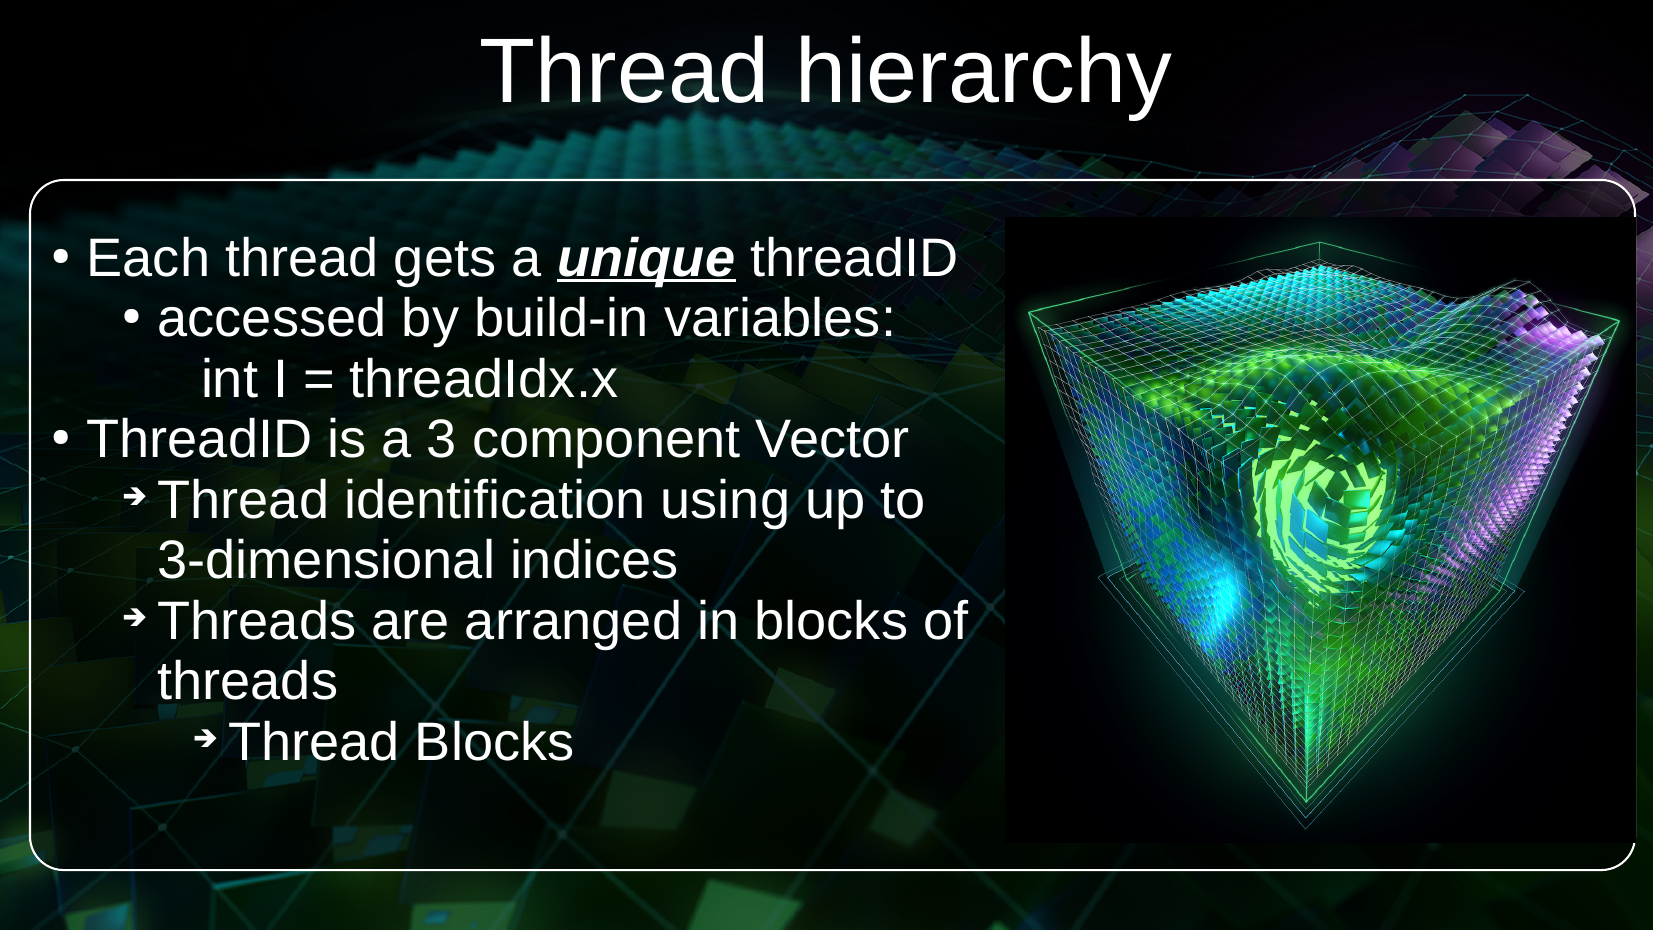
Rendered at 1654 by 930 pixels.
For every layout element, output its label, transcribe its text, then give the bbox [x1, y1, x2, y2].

picture [0, 0, 1653, 930]
text_box [30, 180, 1636, 871]
title Thread hierarchy [82, 19, 1571, 123]
subtitle Each thread gets a unique threadID accessed by build-in variables: int I = threadIdx.x ThreadID is a 3 component Vector Thread identification using up to 3-dimensional indices Threads are arranged in blocks of threads Thread Blocks [45, 227, 976, 833]
